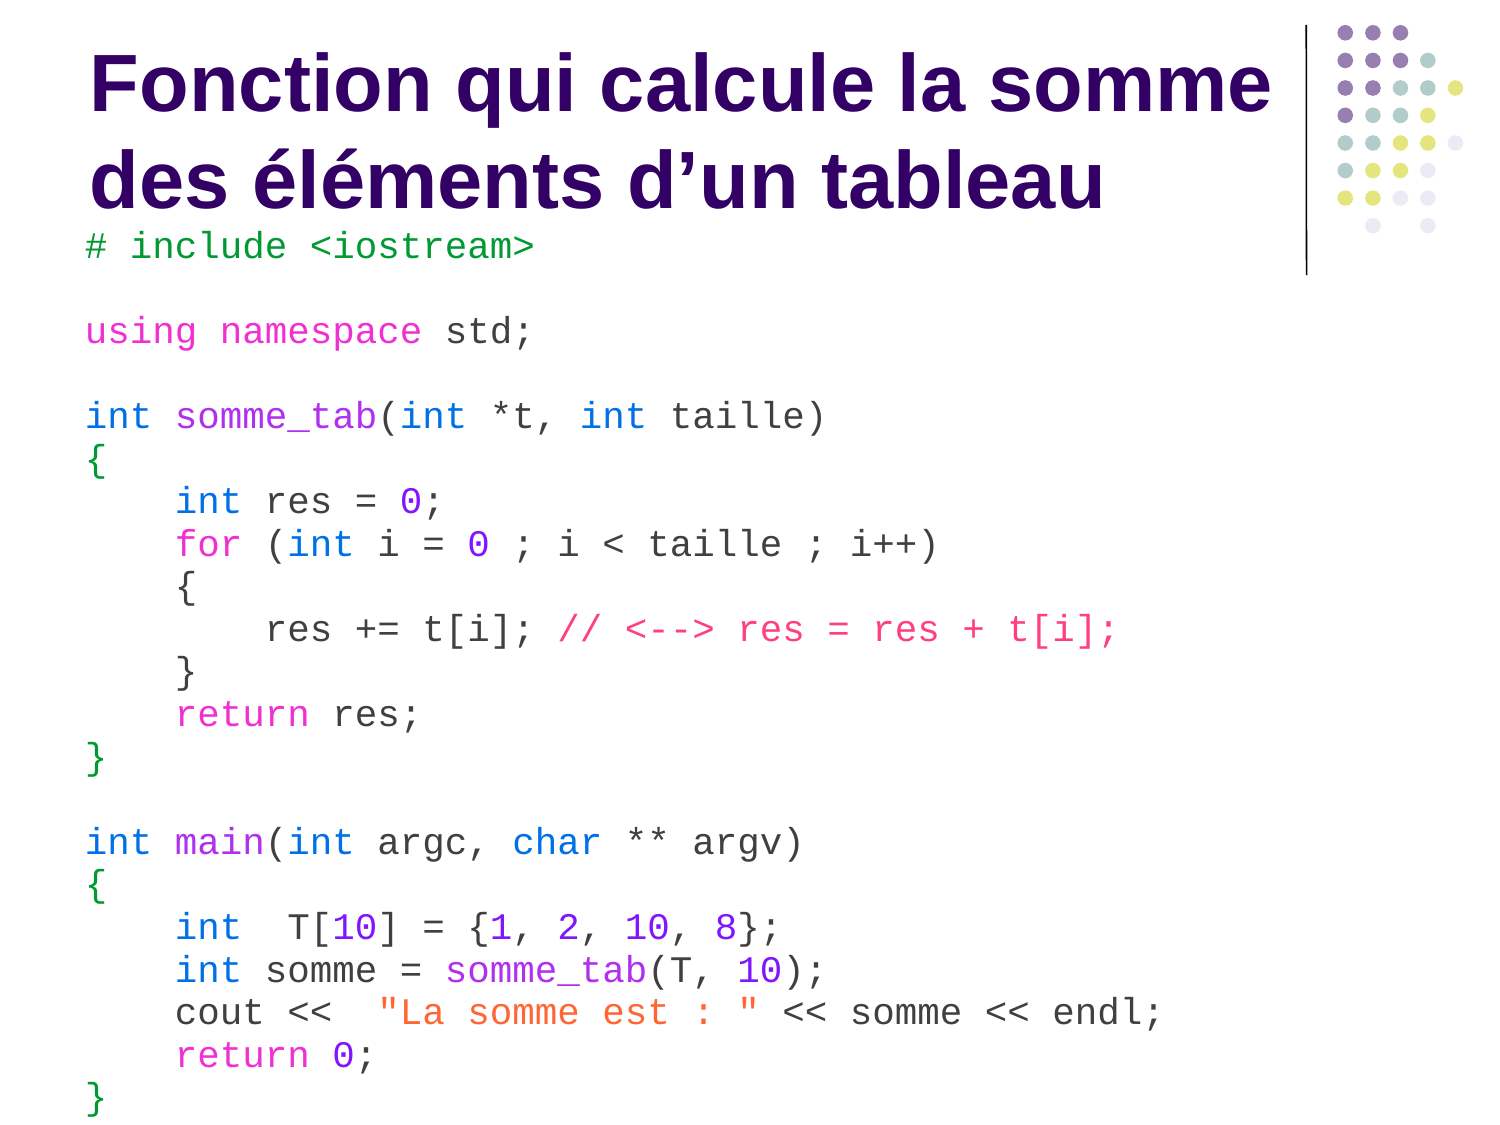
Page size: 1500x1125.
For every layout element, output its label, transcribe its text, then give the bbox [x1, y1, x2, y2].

title Fonction qui calcule la somme des éléments d’un tableau [74, 20, 1313, 231]
list # include <iostream> using namespace std; int somme_tab(int *t, int taille) { int res = 0; for (int i = 0 ; i < taille ; i++) { res += t[i]; // <--> res = res + t[i]; } return res; } int main(int argc, char ** argv) { int T[10] = {1, 2, 10, 8}; int somme = somme_tab(T, 10); cout << "La somme est : " << somme << endl; return 0; } [67, 231, 1418, 1125]
